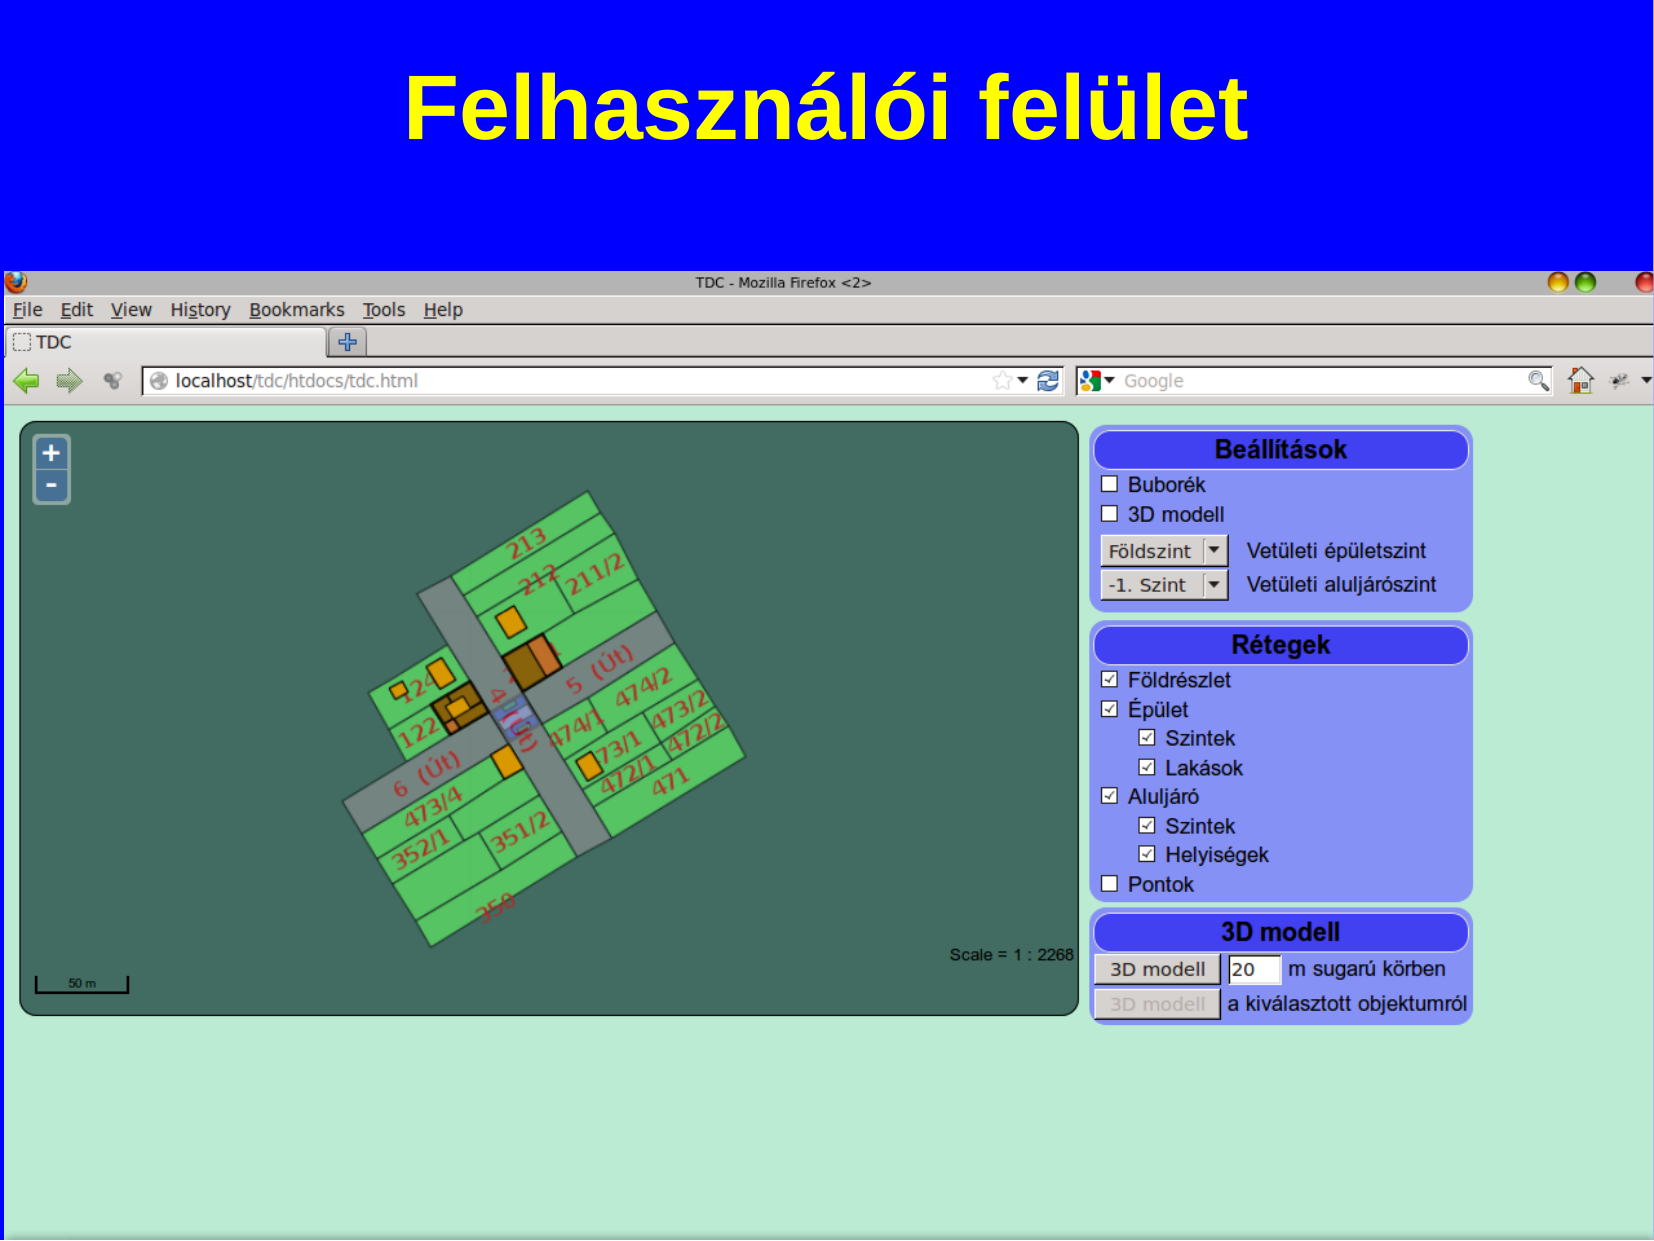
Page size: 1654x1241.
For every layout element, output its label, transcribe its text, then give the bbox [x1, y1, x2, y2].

picture [4, 271, 1654, 1240]
title Felhasználói felület [82, 49, 1571, 166]
